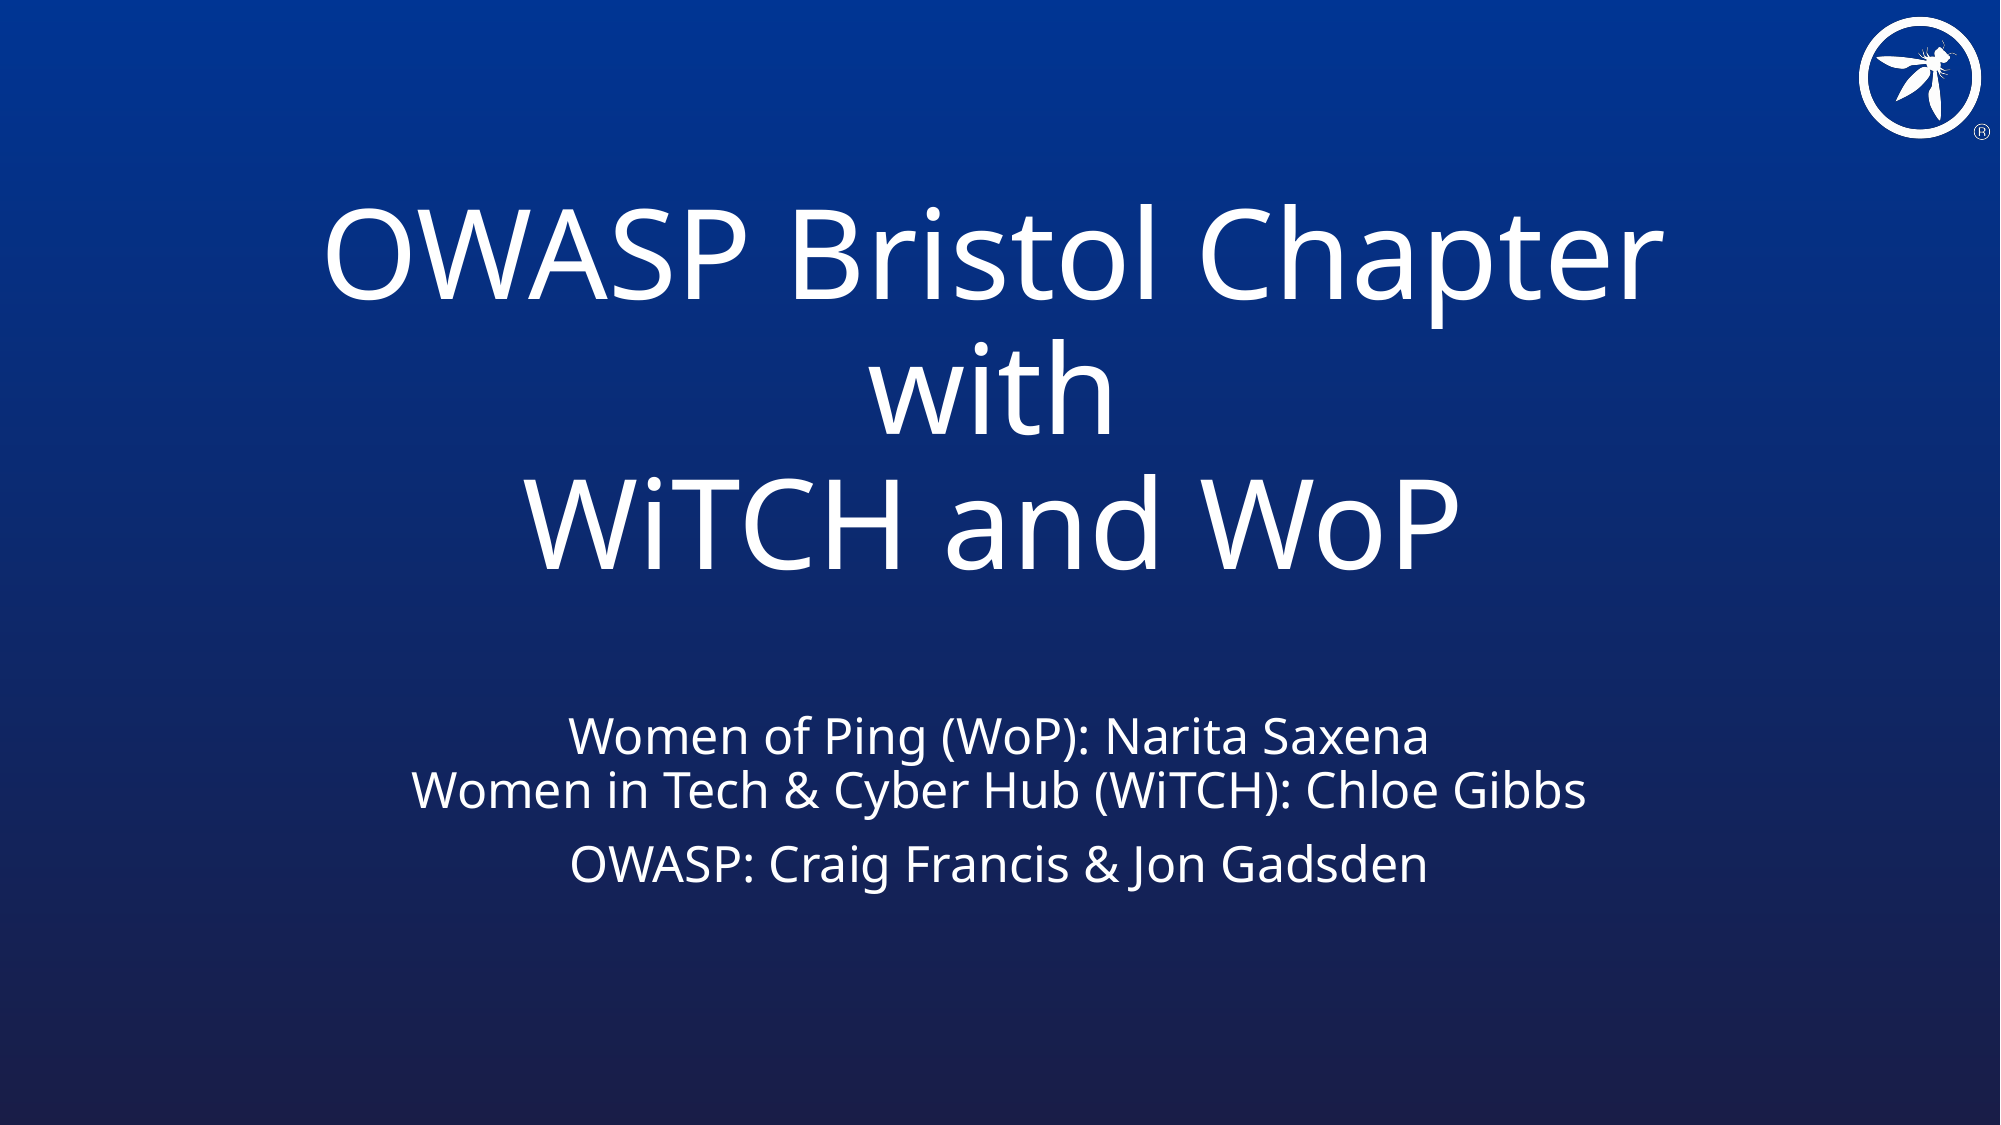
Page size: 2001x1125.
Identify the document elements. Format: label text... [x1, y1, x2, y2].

subtitle Women of Ping (WoP): Narita Saxena Women in Tech & Cyber Hub (WiTCH): Chloe Gibbs OWASP: Craig Francis & Jon Gadsden [249, 703, 1750, 976]
title OWASP Bristol Chapter with WiTCH and WoP [150, 184, 1838, 576]
picture [1797, 0, 2001, 200]
